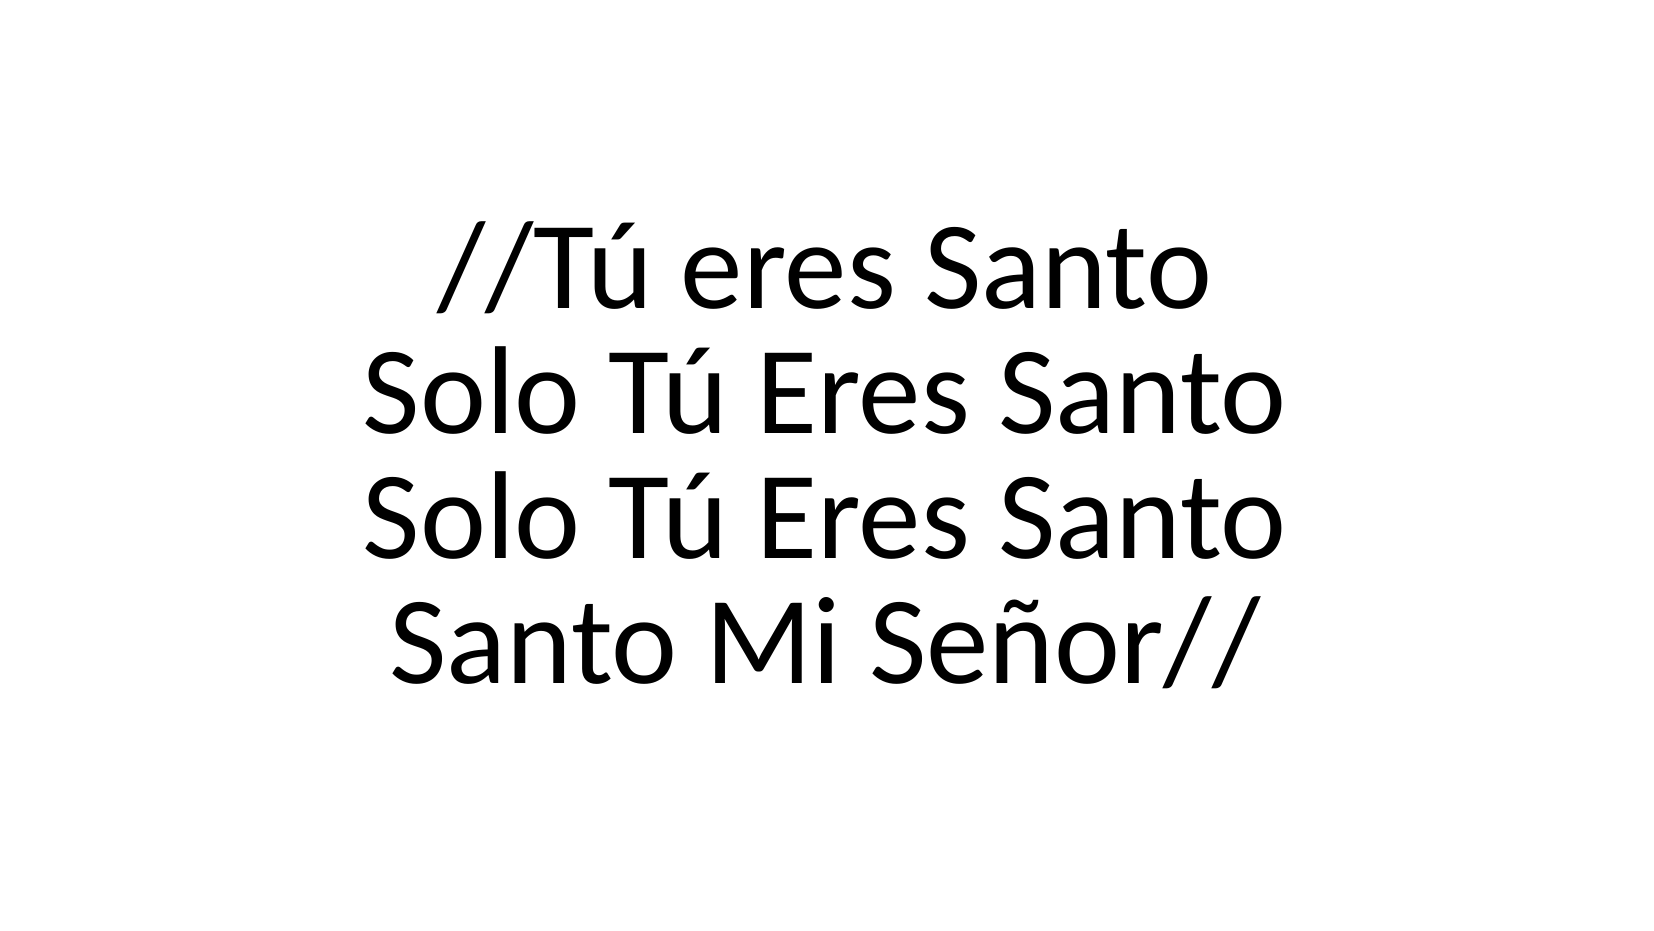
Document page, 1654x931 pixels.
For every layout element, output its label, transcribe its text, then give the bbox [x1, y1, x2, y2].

title //Tú eres Santo Solo Tú Eres Santo Solo Tú Eres Santo Santo Mi Señor// [0, 0, 1653, 931]
